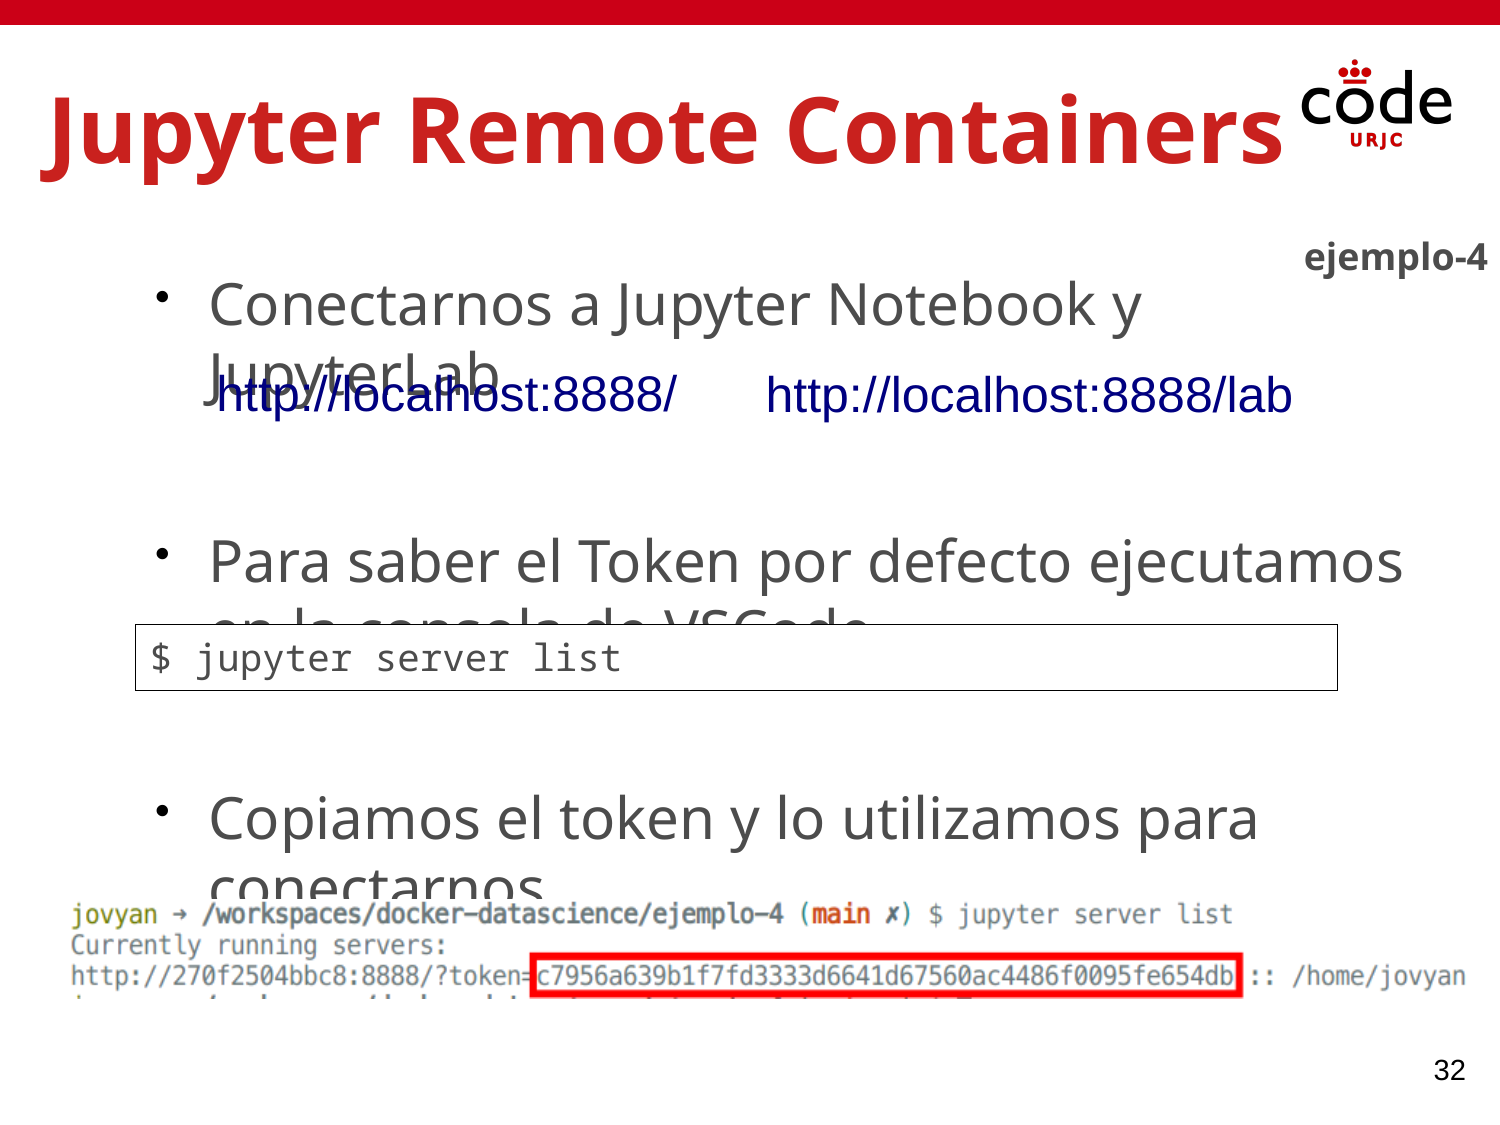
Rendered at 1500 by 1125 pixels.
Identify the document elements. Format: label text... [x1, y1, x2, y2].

text_box http://localhost:8888/lab [750, 360, 1500, 459]
text_box $ jupyter server list [135, 624, 1338, 677]
title Jupyter Remote Containers [32, 79, 1413, 189]
picture [69, 899, 1485, 999]
picture [1284, 50, 1468, 161]
text_box ejemplo-4 [1289, 223, 1500, 287]
list Conectarnos a Jupyter Notebook y JupyterLab Para saber el Token por defecto ejecutamos en la consola de VSCode Copiamos el token y lo utilizamos para conectarnos [51, 259, 1436, 1006]
text_box http://localhost:8888/ [201, 358, 952, 458]
